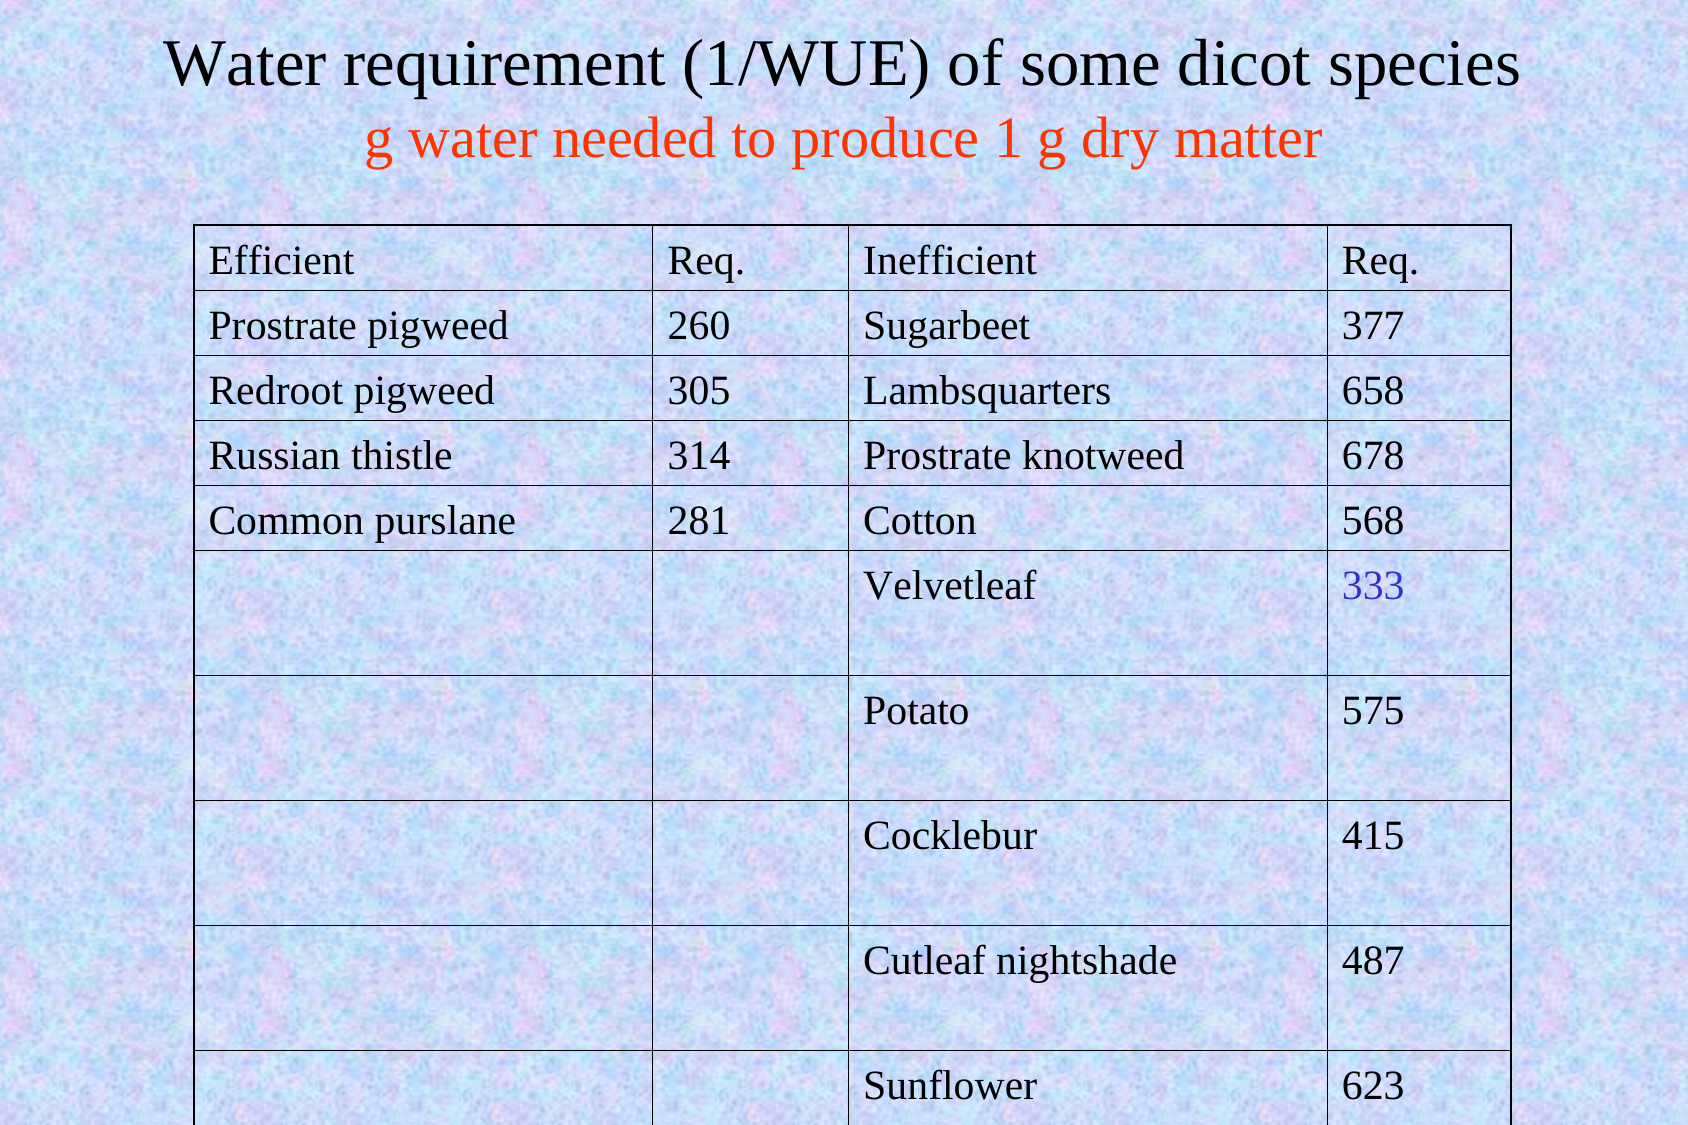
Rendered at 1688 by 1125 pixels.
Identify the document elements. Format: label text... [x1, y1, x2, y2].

table_cell [653, 676, 848, 800]
table_cell Prostrate pigweed [195, 291, 652, 355]
table_cell 281 [653, 486, 848, 550]
table_cell 575 [1328, 676, 1510, 800]
title Water requirement (1/WUE) of some dicot species g water needed to produce 1 g dry matter [68, 0, 1619, 188]
table_cell Sunflower [849, 1051, 1327, 1125]
table_cell Potato [849, 676, 1327, 800]
table_header Req. [653, 226, 848, 290]
table_cell Cutleaf nightshade [849, 926, 1327, 1050]
table_cell [653, 551, 848, 675]
table_cell [195, 926, 652, 1050]
table_cell 314 [653, 421, 848, 485]
table_cell 487 [1328, 926, 1510, 1050]
table_cell [195, 1051, 652, 1125]
table_cell [195, 676, 652, 800]
table_cell 623 [1328, 1051, 1510, 1125]
table_cell [653, 926, 848, 1050]
table_cell [653, 1051, 848, 1125]
table_cell 377 [1328, 291, 1510, 355]
table_cell 415 [1328, 801, 1510, 925]
table_cell [653, 801, 848, 925]
table_cell Redroot pigweed [195, 356, 652, 420]
picture [0, 0, 1688, 1125]
table_cell Prostrate knotweed [849, 421, 1327, 485]
table_cell 568 [1328, 486, 1510, 550]
table_cell Cocklebur [849, 801, 1327, 925]
table_cell [195, 801, 652, 925]
table_cell [195, 551, 652, 675]
table_cell Velvetleaf [849, 551, 1327, 675]
table_cell Russian thistle [195, 421, 652, 485]
table_cell 260 [653, 291, 848, 355]
table_cell Sugarbeet [849, 291, 1327, 355]
table_cell 305 [653, 356, 848, 420]
table_cell 658 [1328, 356, 1510, 420]
table_header Inefficient [849, 226, 1327, 290]
table_cell 678 [1328, 421, 1510, 485]
table_cell Cotton [849, 486, 1327, 550]
table_header Efficient [195, 226, 652, 290]
table_cell Lambsquarters [849, 356, 1327, 420]
table_cell 333 [1328, 551, 1510, 675]
table_cell Common purslane [195, 486, 652, 550]
table_header Req. [1328, 226, 1510, 290]
